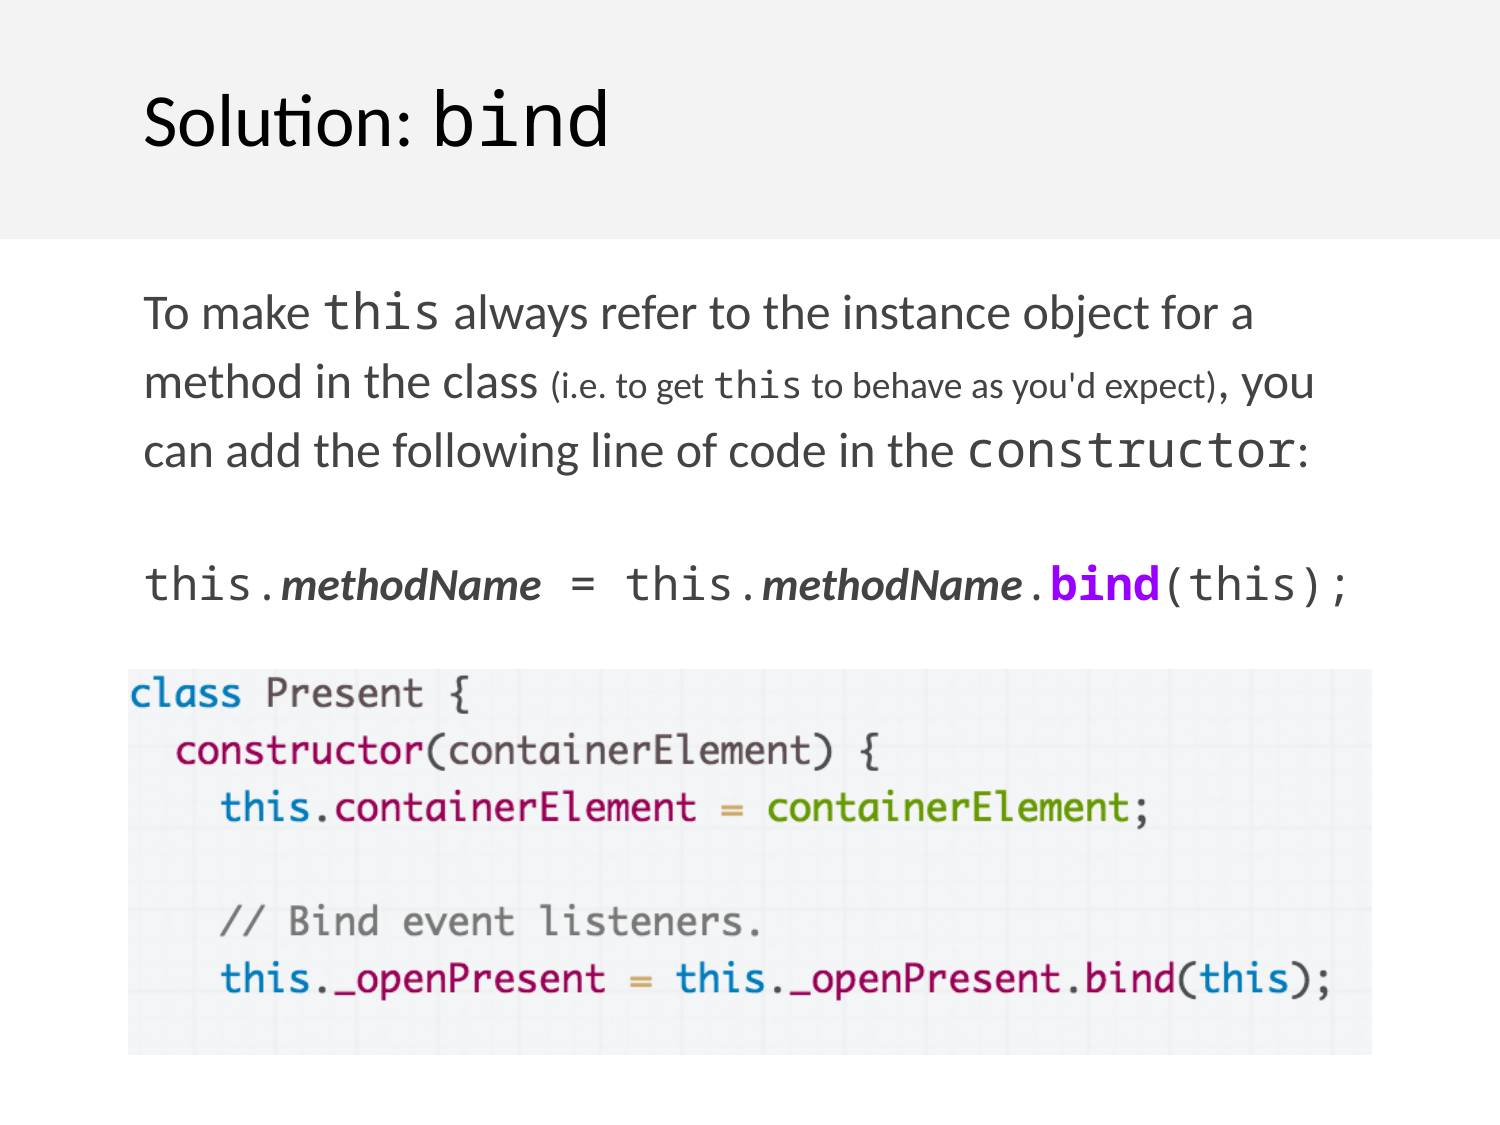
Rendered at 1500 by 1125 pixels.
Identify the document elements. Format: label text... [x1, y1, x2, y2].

title Solution: bind [128, 56, 1372, 183]
list To make this always refer to the instance object for a method in the class (i.e. to get this to behave as you'd expect), you can add the following line of code in the constructor: this.methodName = this.methodName.bind(this); [128, 255, 1372, 669]
picture [128, 669, 1372, 1055]
